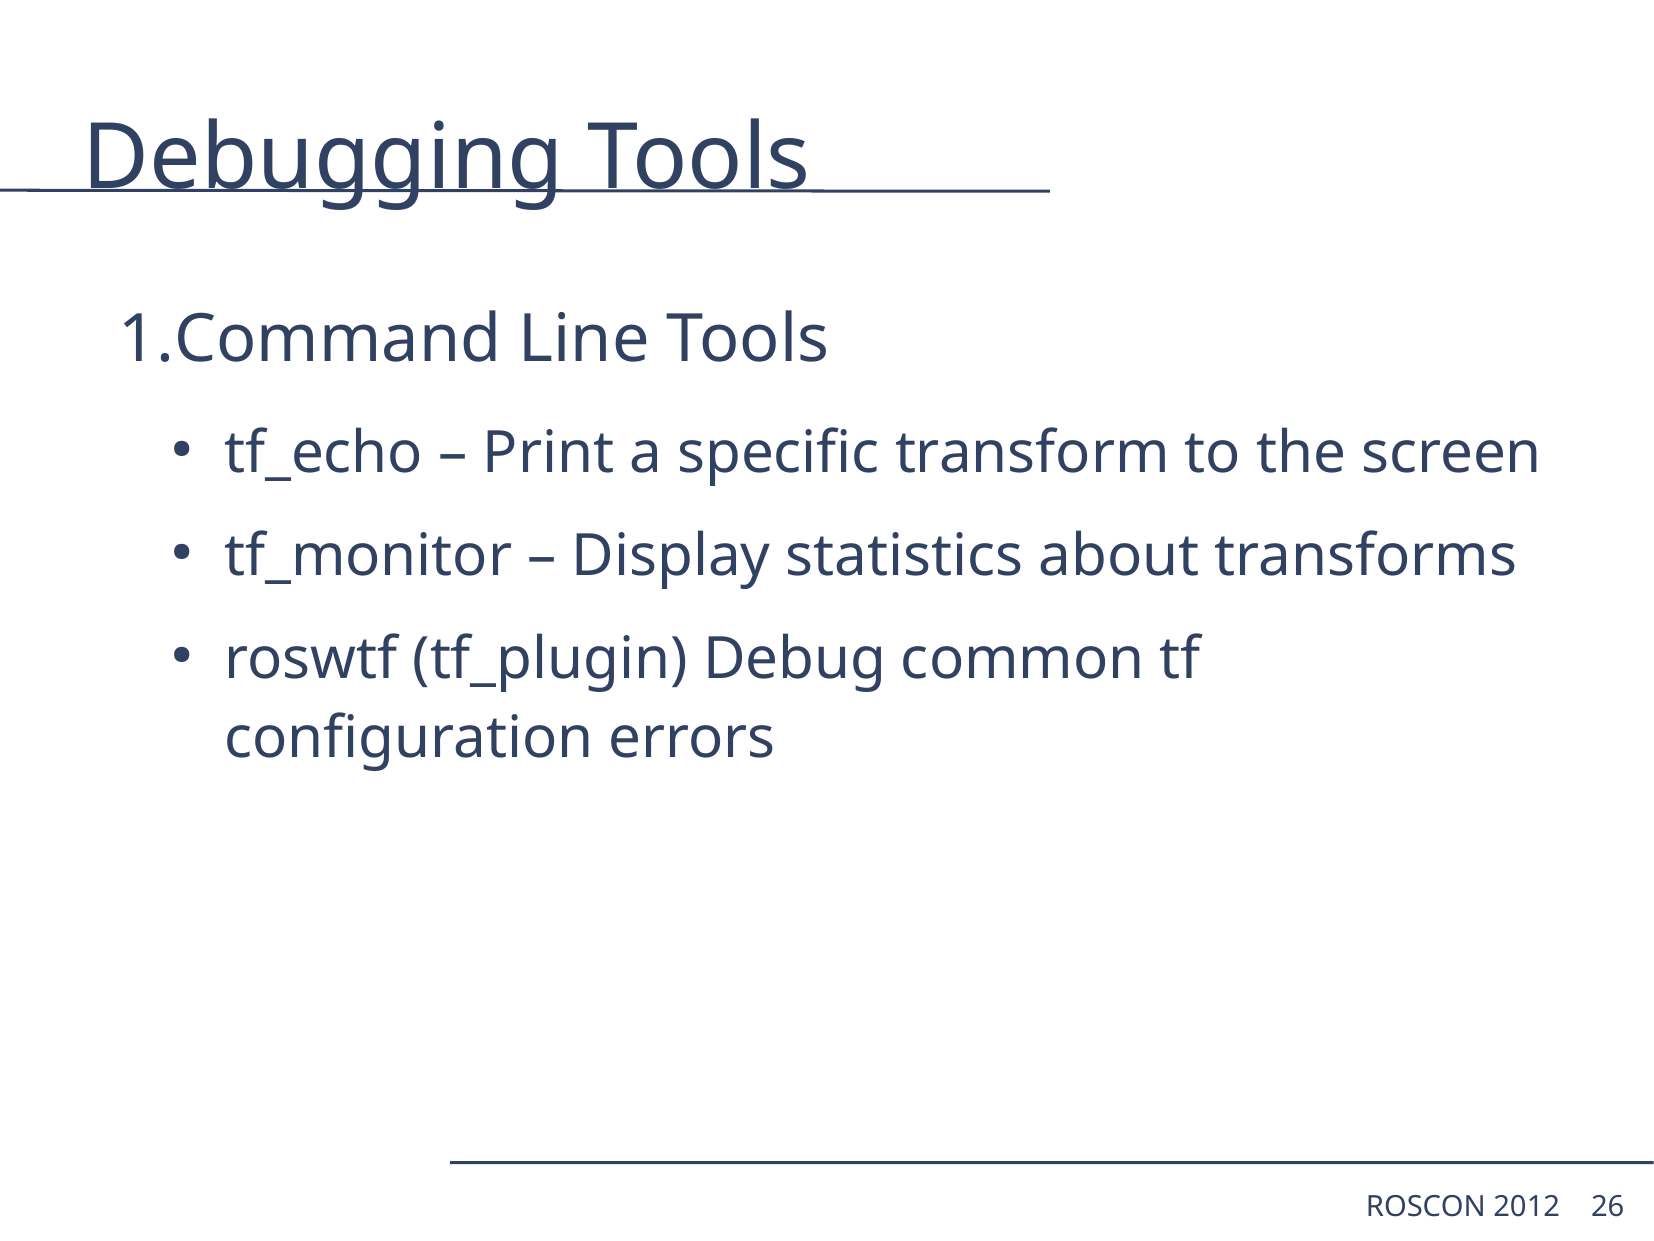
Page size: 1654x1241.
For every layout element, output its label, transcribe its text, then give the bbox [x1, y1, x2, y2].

title Debugging Tools [82, 49, 1571, 257]
list Command Line Tools tf_echo – Print a specific transform to the screen tf_monitor – Display statistics about transforms roswtf (tf_plugin) Debug common tf configuration errors [82, 290, 1571, 1109]
